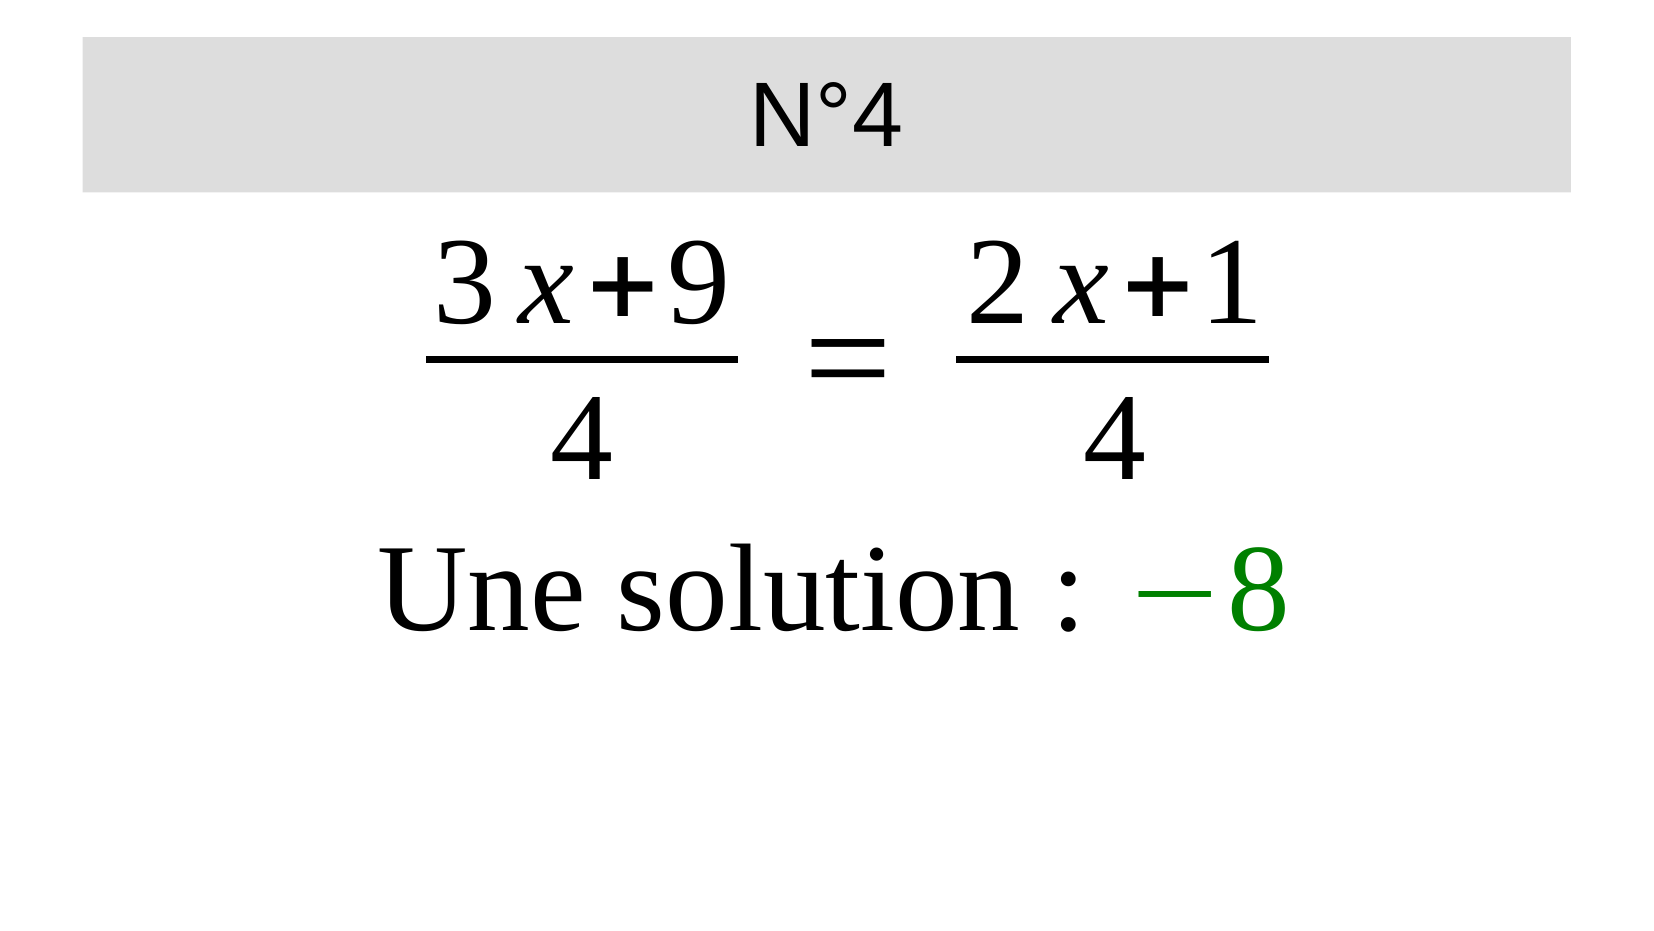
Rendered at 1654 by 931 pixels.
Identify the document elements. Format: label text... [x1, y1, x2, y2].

chart [366, 519, 1296, 658]
chart [413, 212, 1283, 508]
title N°4 [82, 37, 1571, 193]
